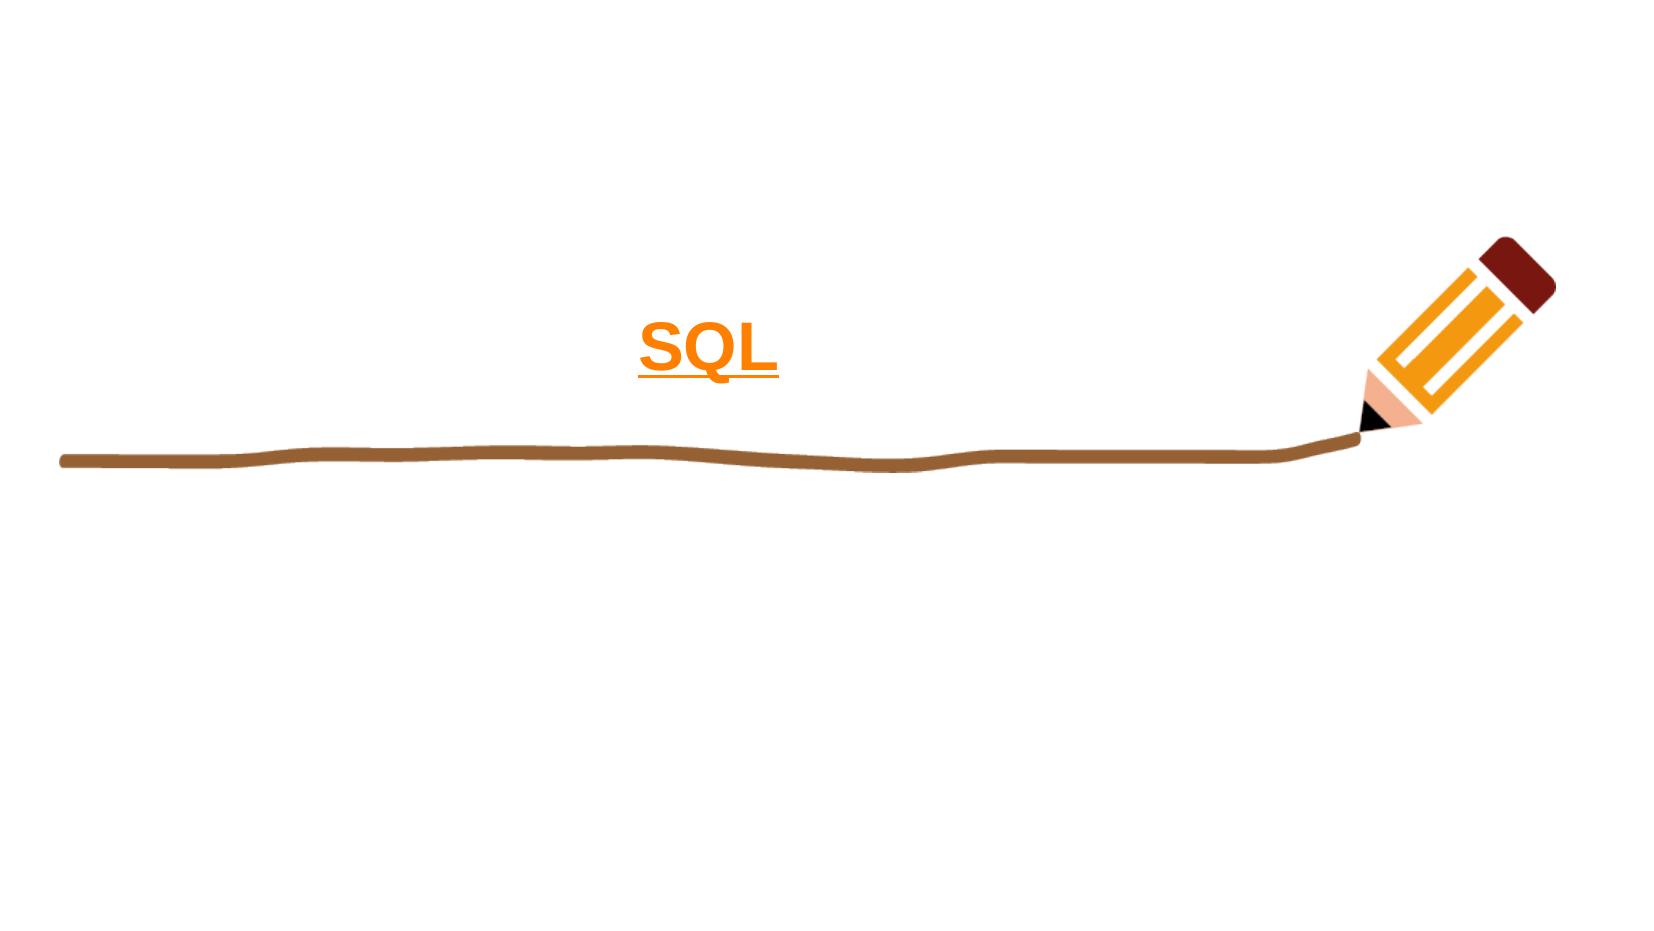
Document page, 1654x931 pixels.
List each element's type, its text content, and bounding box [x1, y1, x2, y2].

picture [59, 236, 1556, 473]
title SQL [88, 265, 1329, 429]
